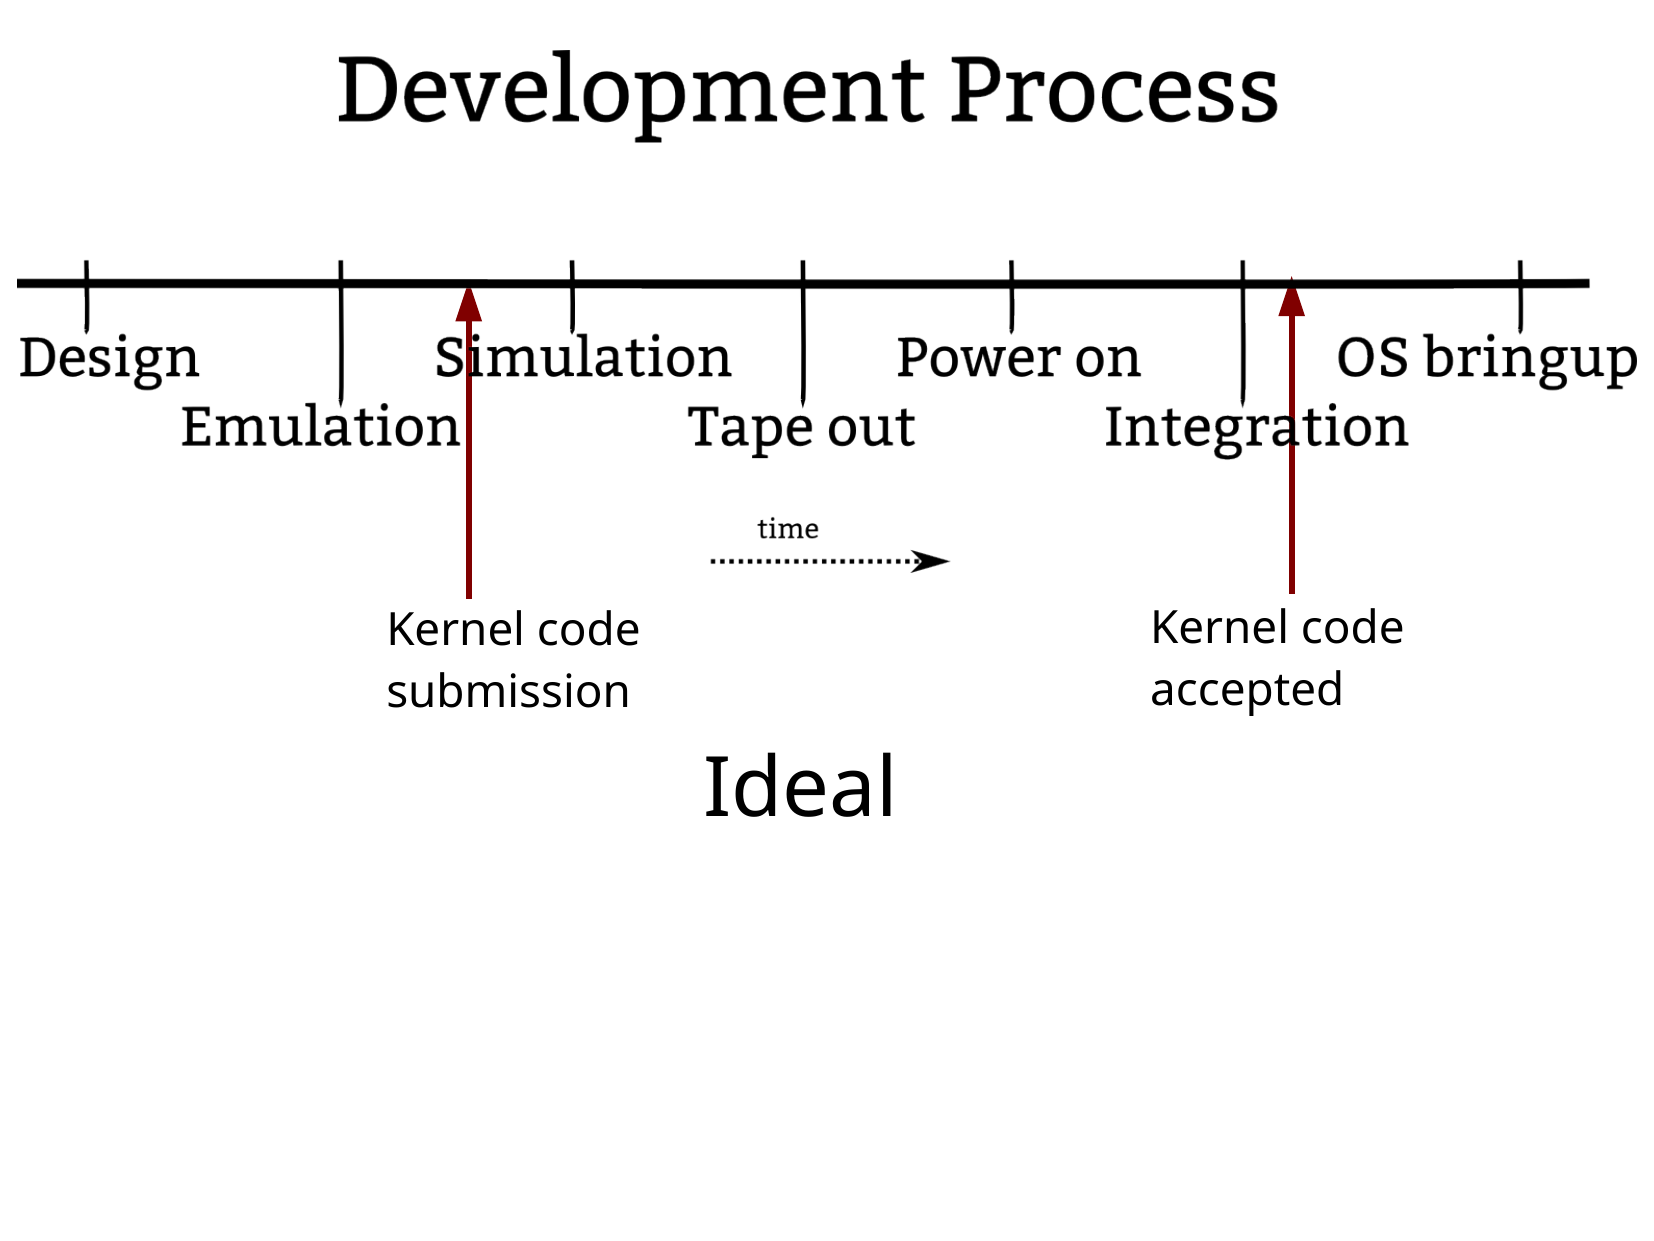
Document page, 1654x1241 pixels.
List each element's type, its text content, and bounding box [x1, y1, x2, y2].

text_box Ideal [685, 717, 920, 838]
picture [17, 50, 1637, 573]
text_box Kernel code accepted [1135, 586, 1425, 712]
text_box Kernel code submission [371, 588, 661, 713]
